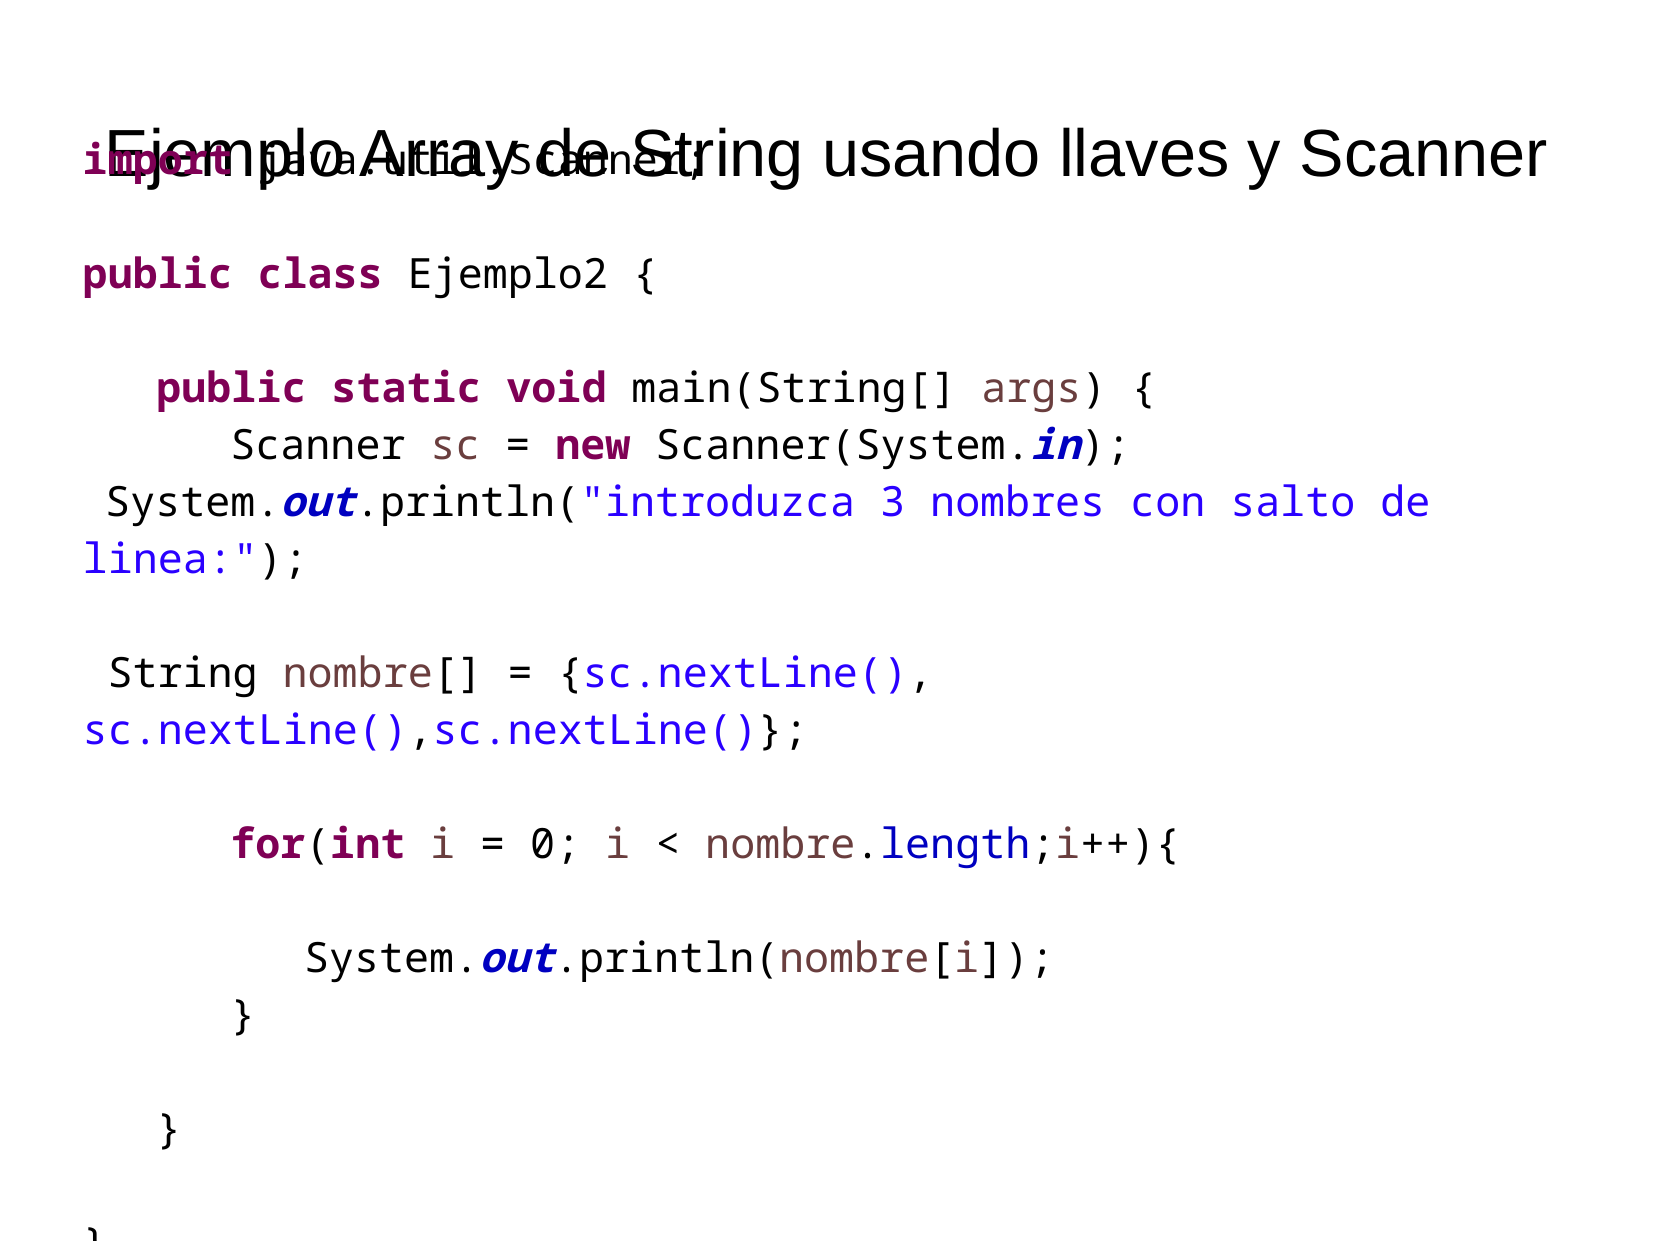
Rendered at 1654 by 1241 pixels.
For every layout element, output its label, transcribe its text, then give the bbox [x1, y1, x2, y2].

title Ejemplo Array de String usando llaves y Scanner [82, 49, 1571, 257]
subtitle import java.util.Scanner; public class Ejemplo2 { public static void main(String[] args) { Scanner sc = new Scanner(System.in); System.out.println("introduzca 3 nombres con salto de linea:"); String nombre[] = {sc.nextLine(), sc.nextLine(),sc.nextLine()}; for(int i = 0; i < nombre.length;i++){ System.out.println(nombre[i]); } } } [82, 258, 1571, 1141]
